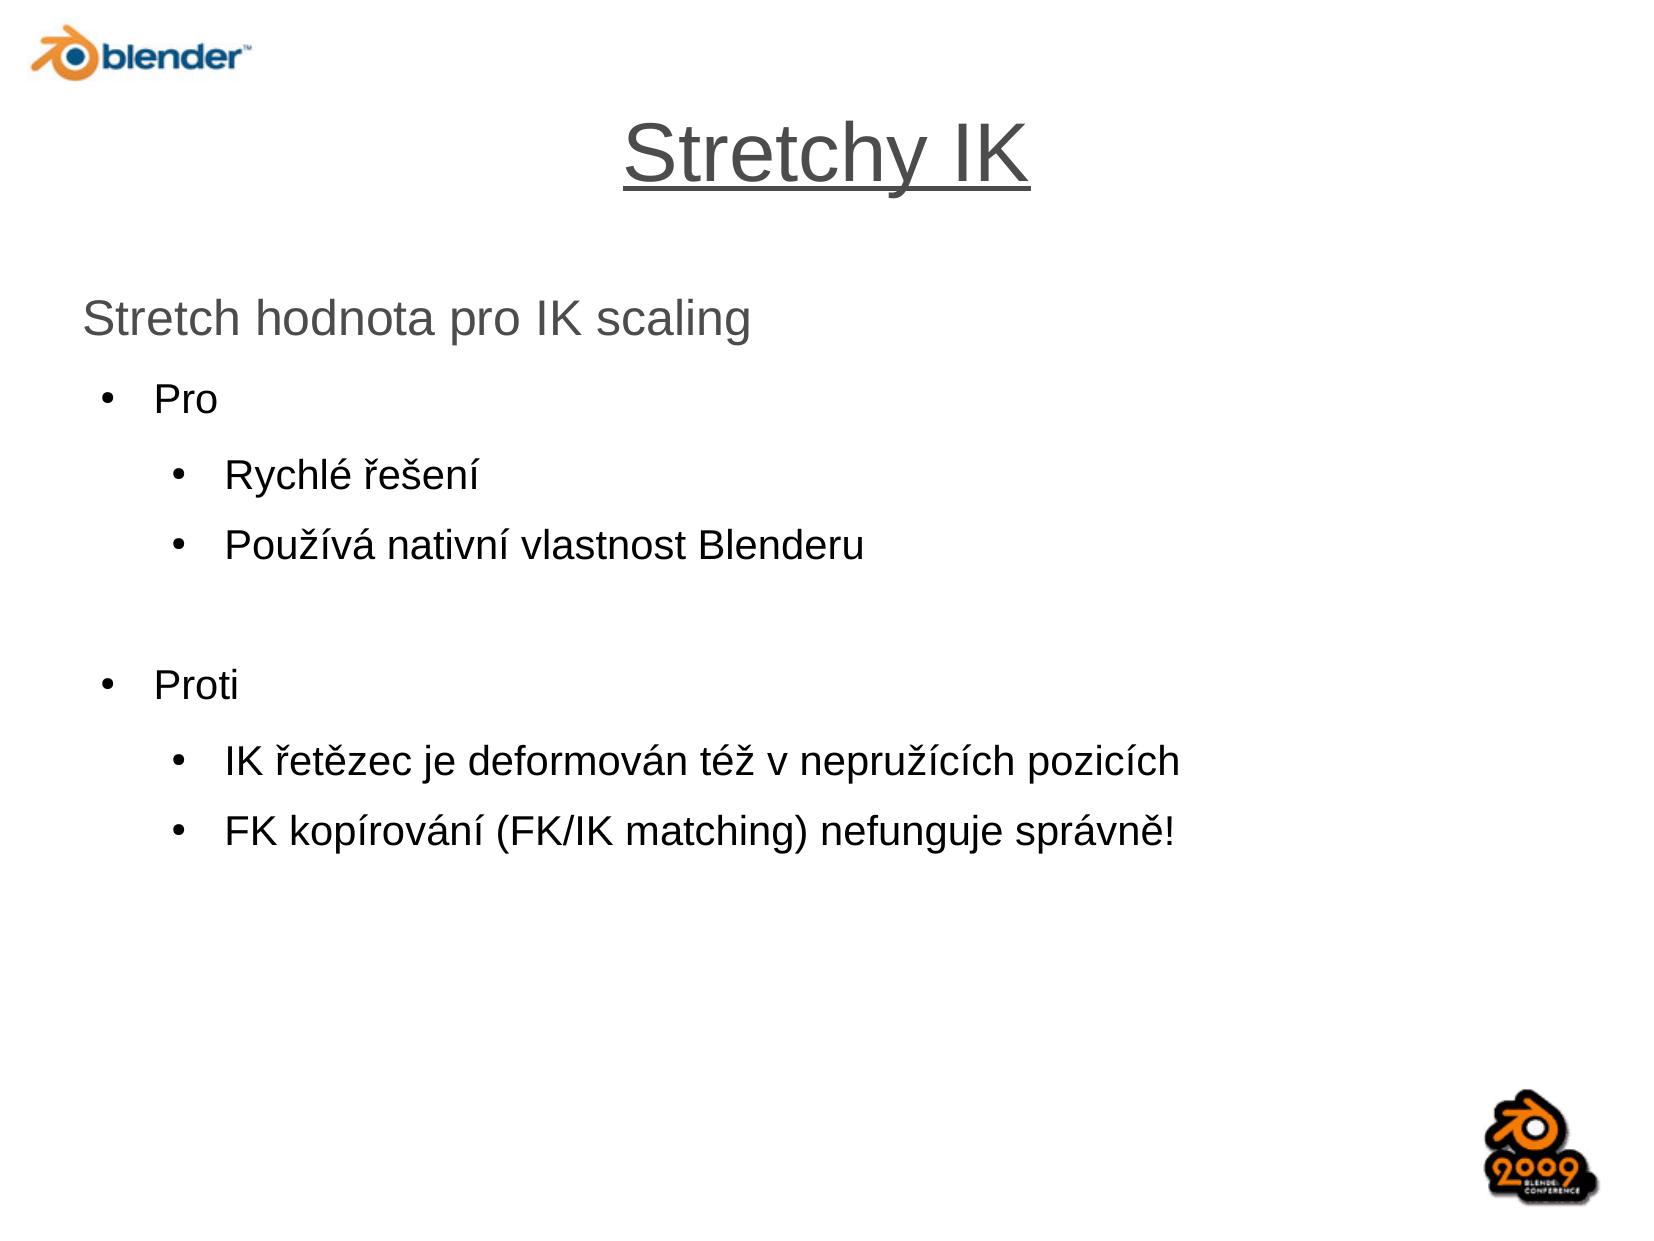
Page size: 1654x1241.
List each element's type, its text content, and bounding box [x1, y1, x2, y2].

list Stretch hodnota pro IK scaling Pro Rychlé řešení Používá nativní vlastnost Blenderu Proti IK řetězec je deformován též v nepružících pozicích FK kopírování (FK/IK matching) nefunguje správně! [82, 290, 1571, 1109]
title Stretchy IK [82, 49, 1571, 257]
picture [1476, 1085, 1602, 1211]
picture [15, 18, 266, 89]
